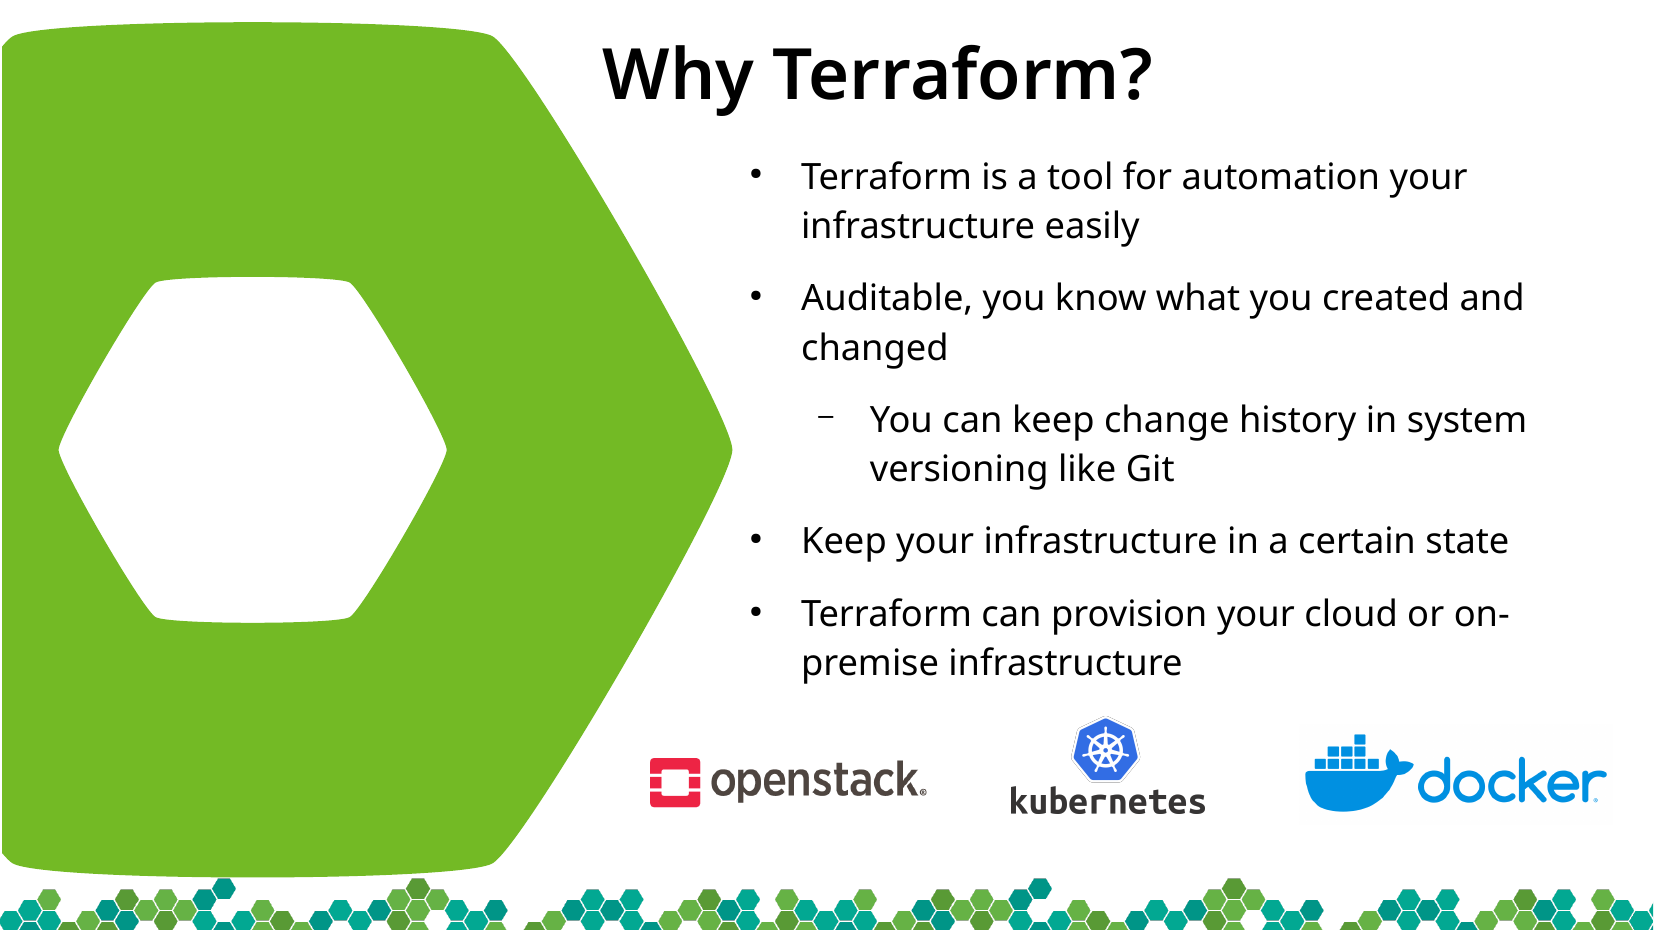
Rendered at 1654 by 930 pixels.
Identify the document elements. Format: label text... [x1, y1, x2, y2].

list Terraform is a tool for automation your infrastructure easily Auditable, you know what you created and changed You can keep change history in system versioning like Git Keep your infrastructure in a certain state Terraform can provision your cloud or on-premise infrastructure [732, 78, 1561, 688]
picture [1299, 724, 1613, 825]
picture [0, 870, 1654, 930]
picture [1011, 716, 1205, 814]
title Why Terraform? [602, 0, 1619, 167]
picture [629, 727, 944, 831]
text_box [2, 22, 732, 878]
